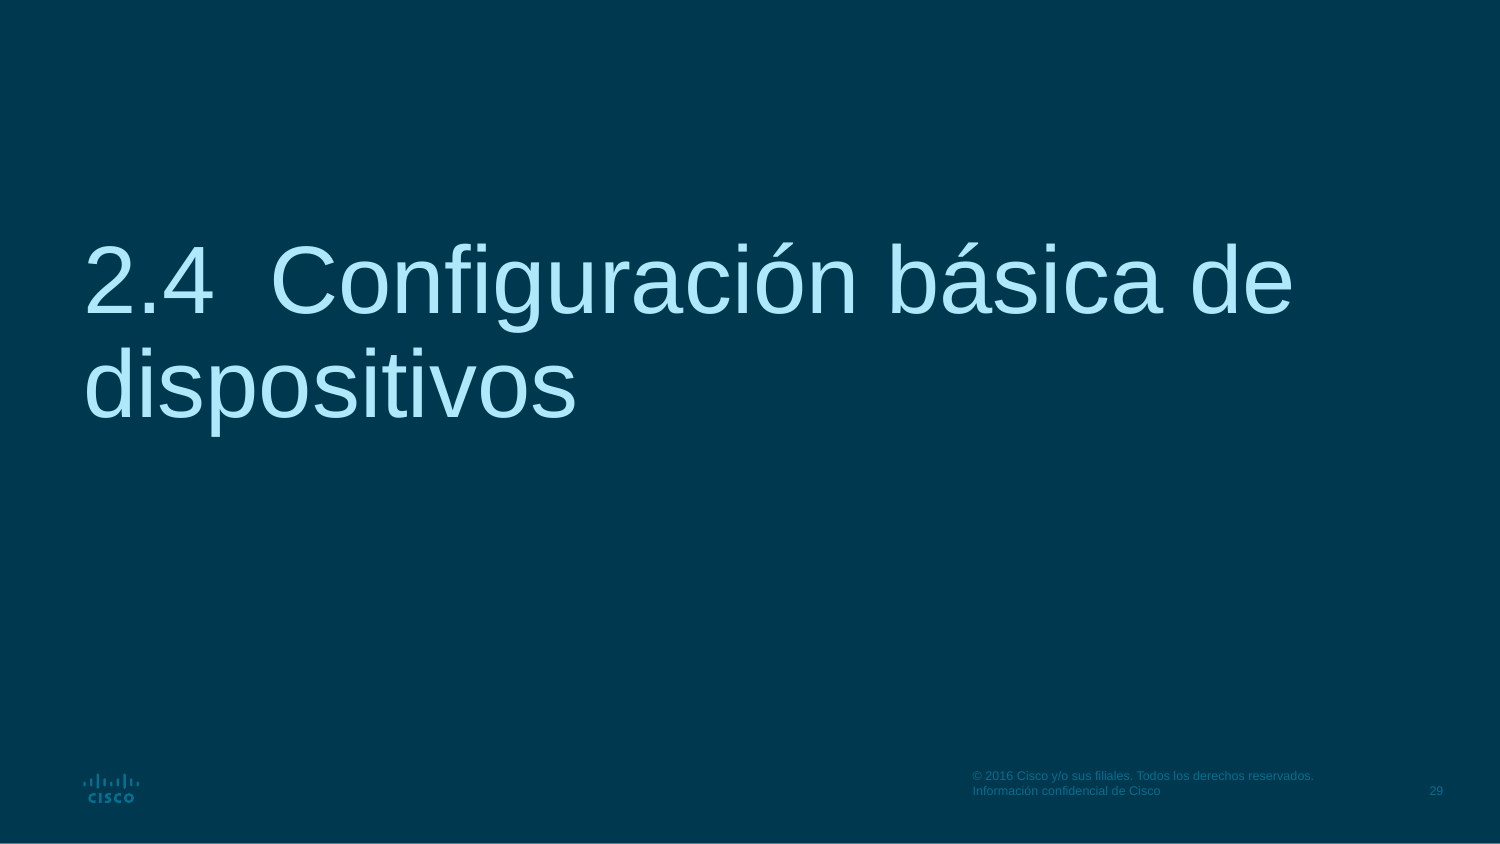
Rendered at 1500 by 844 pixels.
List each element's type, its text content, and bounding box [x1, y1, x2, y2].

title 2.4 Configuración básica de dispositivos [68, 293, 1427, 446]
